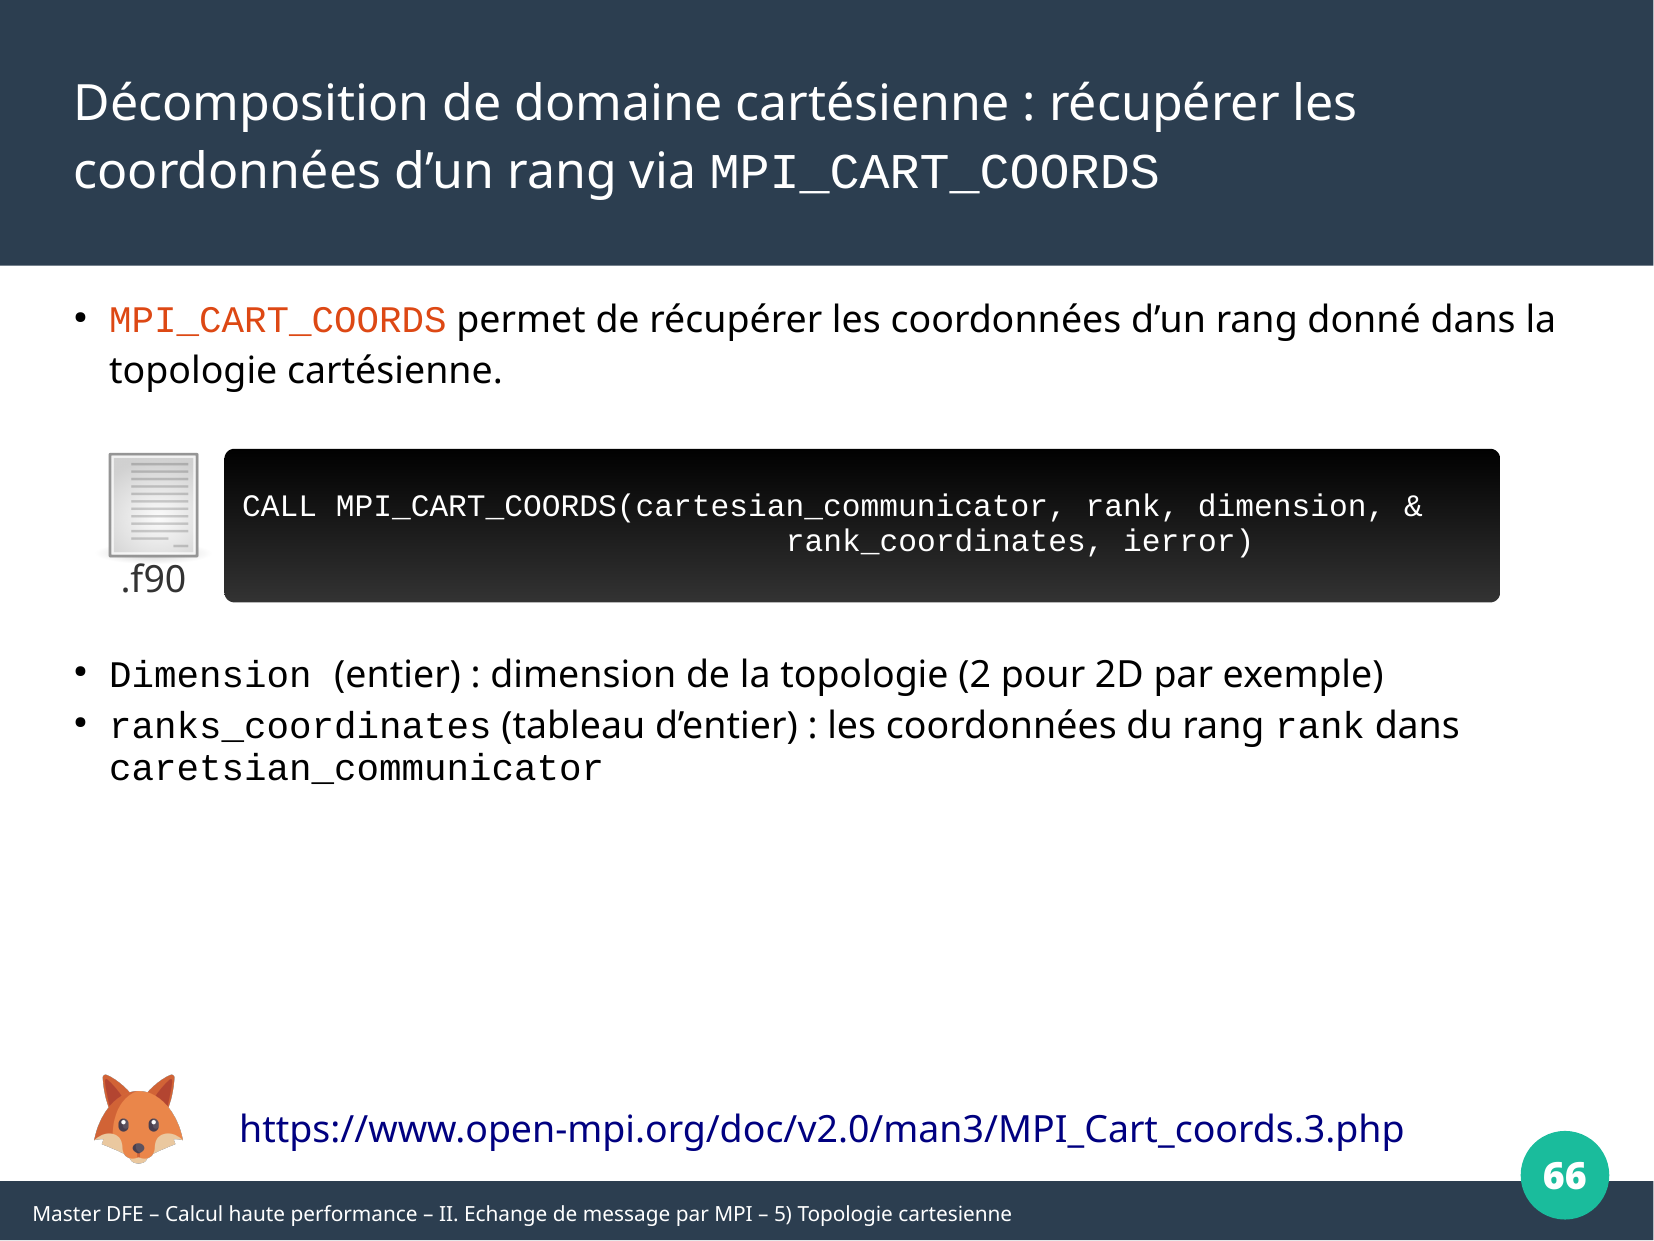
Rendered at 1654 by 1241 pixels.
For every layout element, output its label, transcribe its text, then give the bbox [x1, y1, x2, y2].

text_box Dimension (entier) : dimension de la topologie (2 pour 2D par exemple) ranks_coordinates (tableau d’entier) : les coordonnées du rang rank dans caretsian_communicator [59, 639, 1619, 837]
text_box Master DFE – Calcul haute performance – II. Echange de message par MPI – 5) Topologie cartesienne [17, 1191, 1436, 1235]
picture [94, 1074, 183, 1164]
text_box CALL MPI_CART_COORDS(cartesian_communicator, rank, dimension, & rank_coordinates, ierror) [224, 448, 1501, 603]
text_box MPI_CART_COORDS permet de récupérer les coordonnées d’un rang donné dans la topologie cartésienne. [59, 285, 1619, 403]
text_box https://www.open-mpi.org/doc/v2.0/man3/MPI_Cart_coords.3.php [224, 1094, 1489, 1164]
text_box Décomposition de domaine cartésienne : récupérer les coordonnées d’un rang via MPI_CART_COORDS [59, 59, 1477, 211]
picture [94, 448, 213, 545]
text_box .f90 [76, 545, 231, 612]
